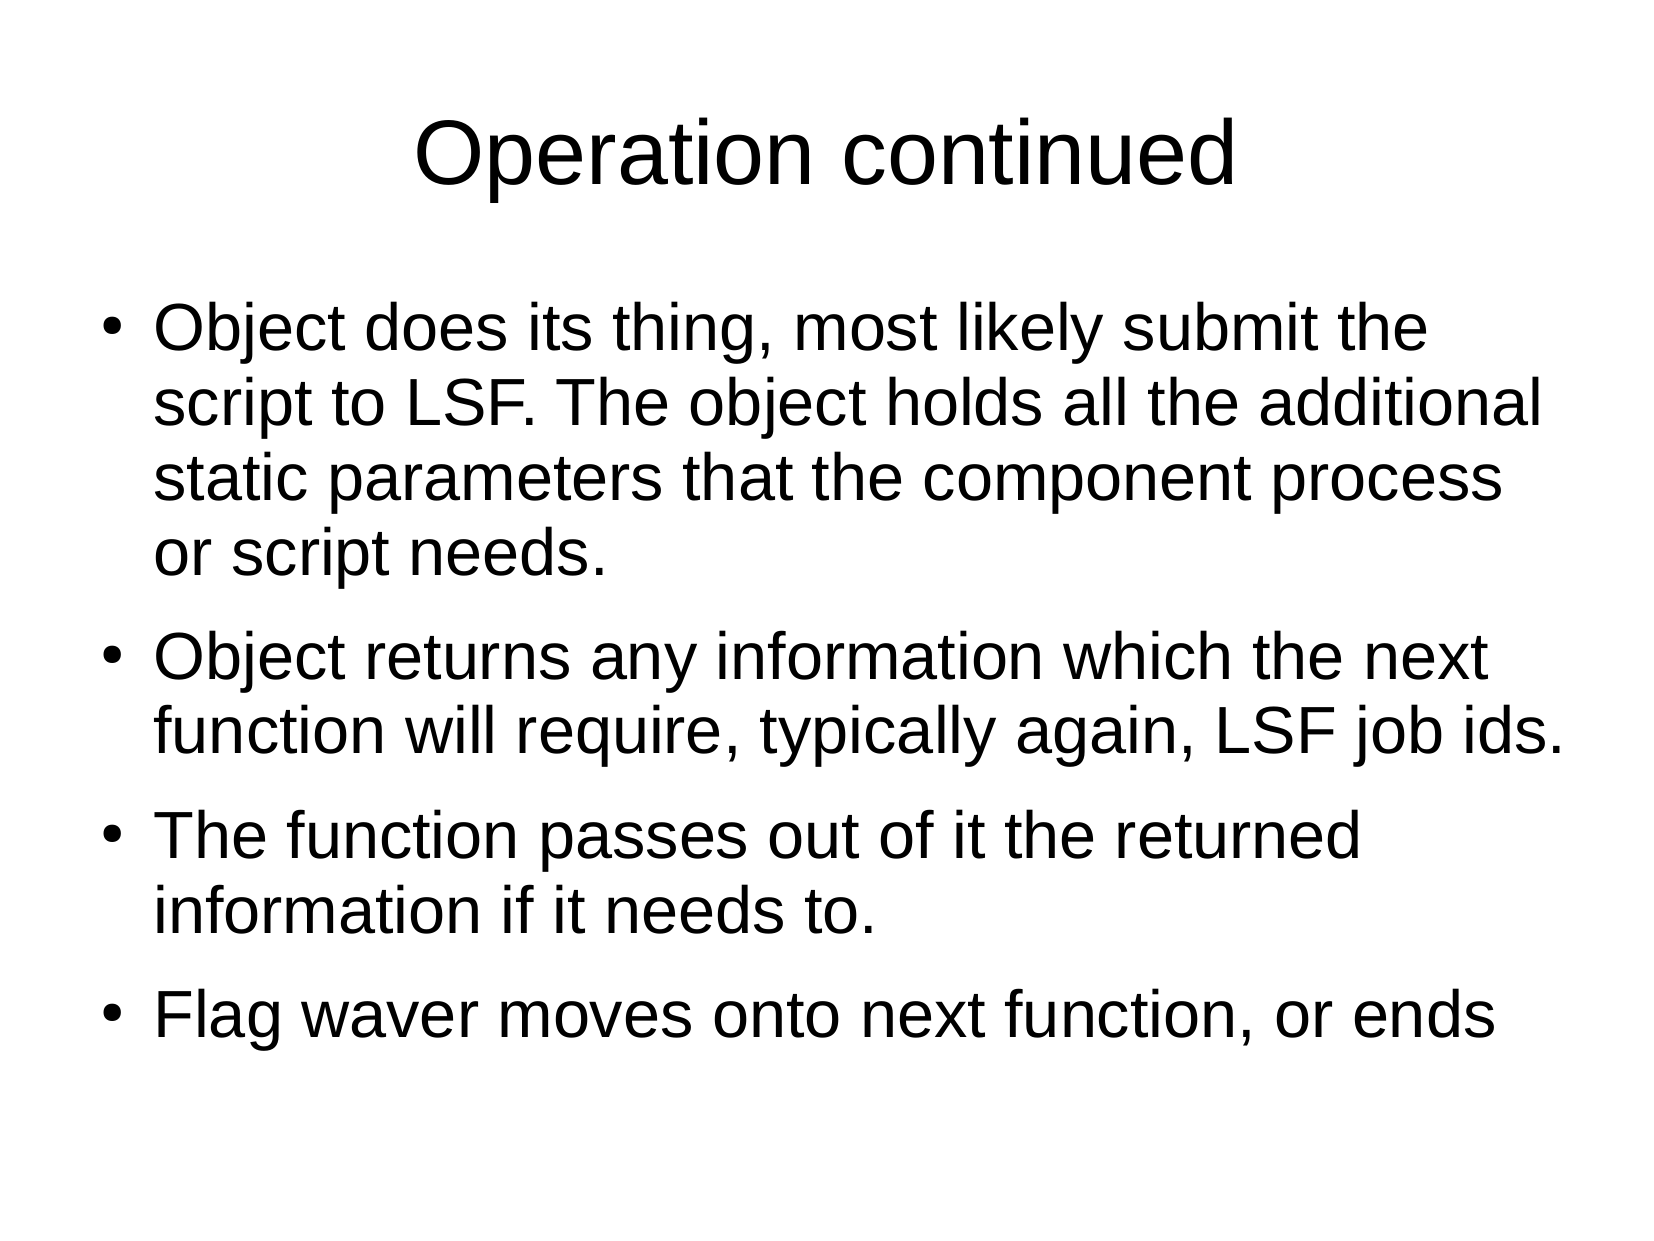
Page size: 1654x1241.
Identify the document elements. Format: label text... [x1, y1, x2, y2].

title Operation continued [82, 49, 1571, 257]
list Object does its thing, most likely submit the script to LSF. The object holds all the additional static parameters that the component process or script needs. Object returns any information which the next function will require, typically again, LSF job ids. The function passes out of it the returned information if it needs to. Flag waver moves onto next function, or ends [82, 290, 1571, 1109]
